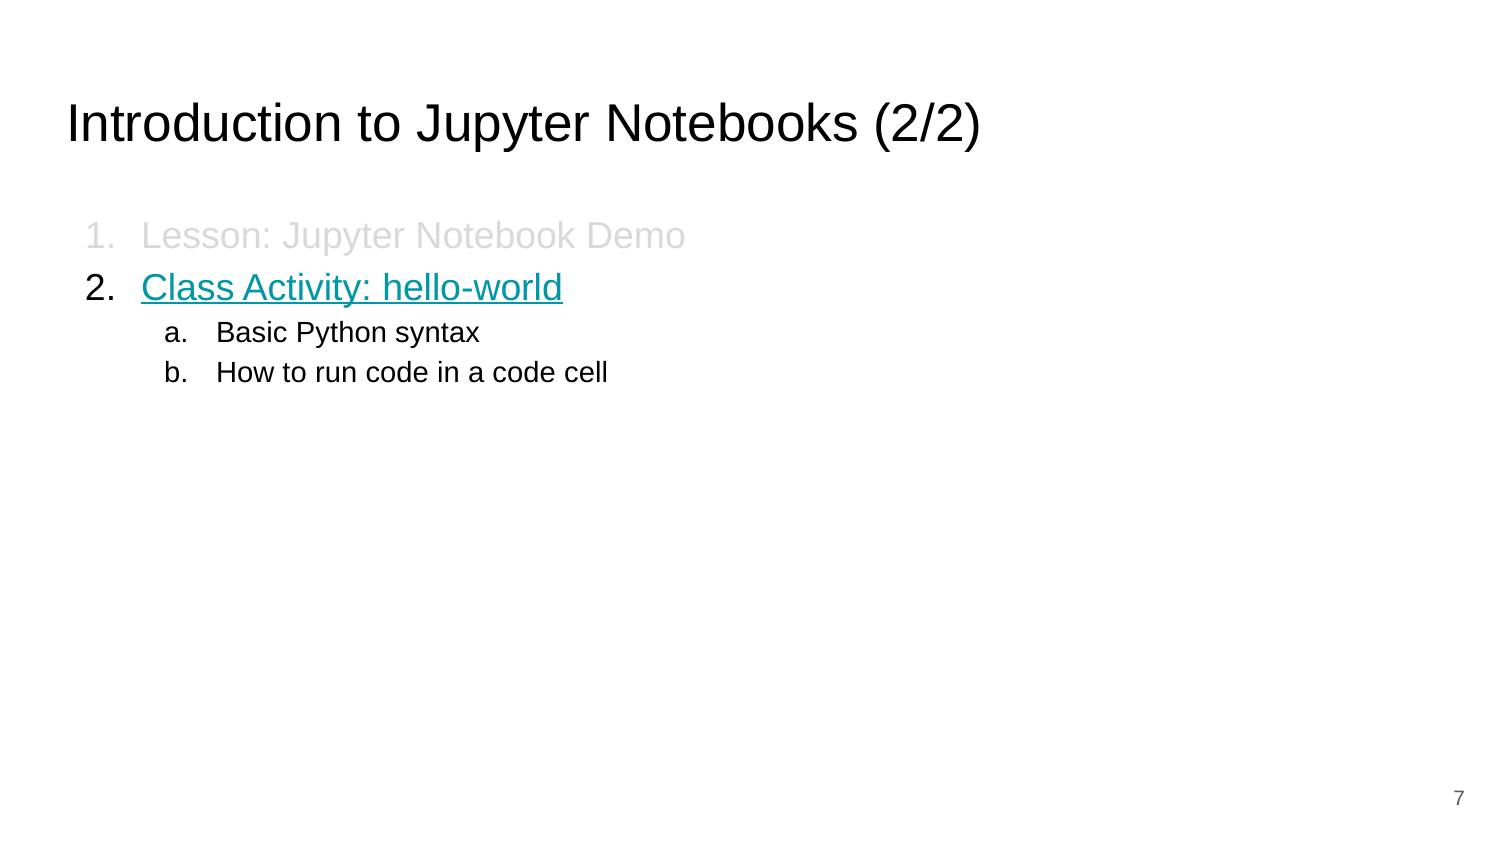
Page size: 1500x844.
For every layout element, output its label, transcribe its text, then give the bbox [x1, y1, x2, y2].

slide_number <number> [1389, 764, 1480, 830]
title Introduction to Jupyter Notebooks (2/2) [51, 72, 1449, 167]
list Lesson: Jupyter Notebook Demo Class Activity: hello-world Basic Python syntax How to run code in a code cell [51, 189, 1434, 750]
